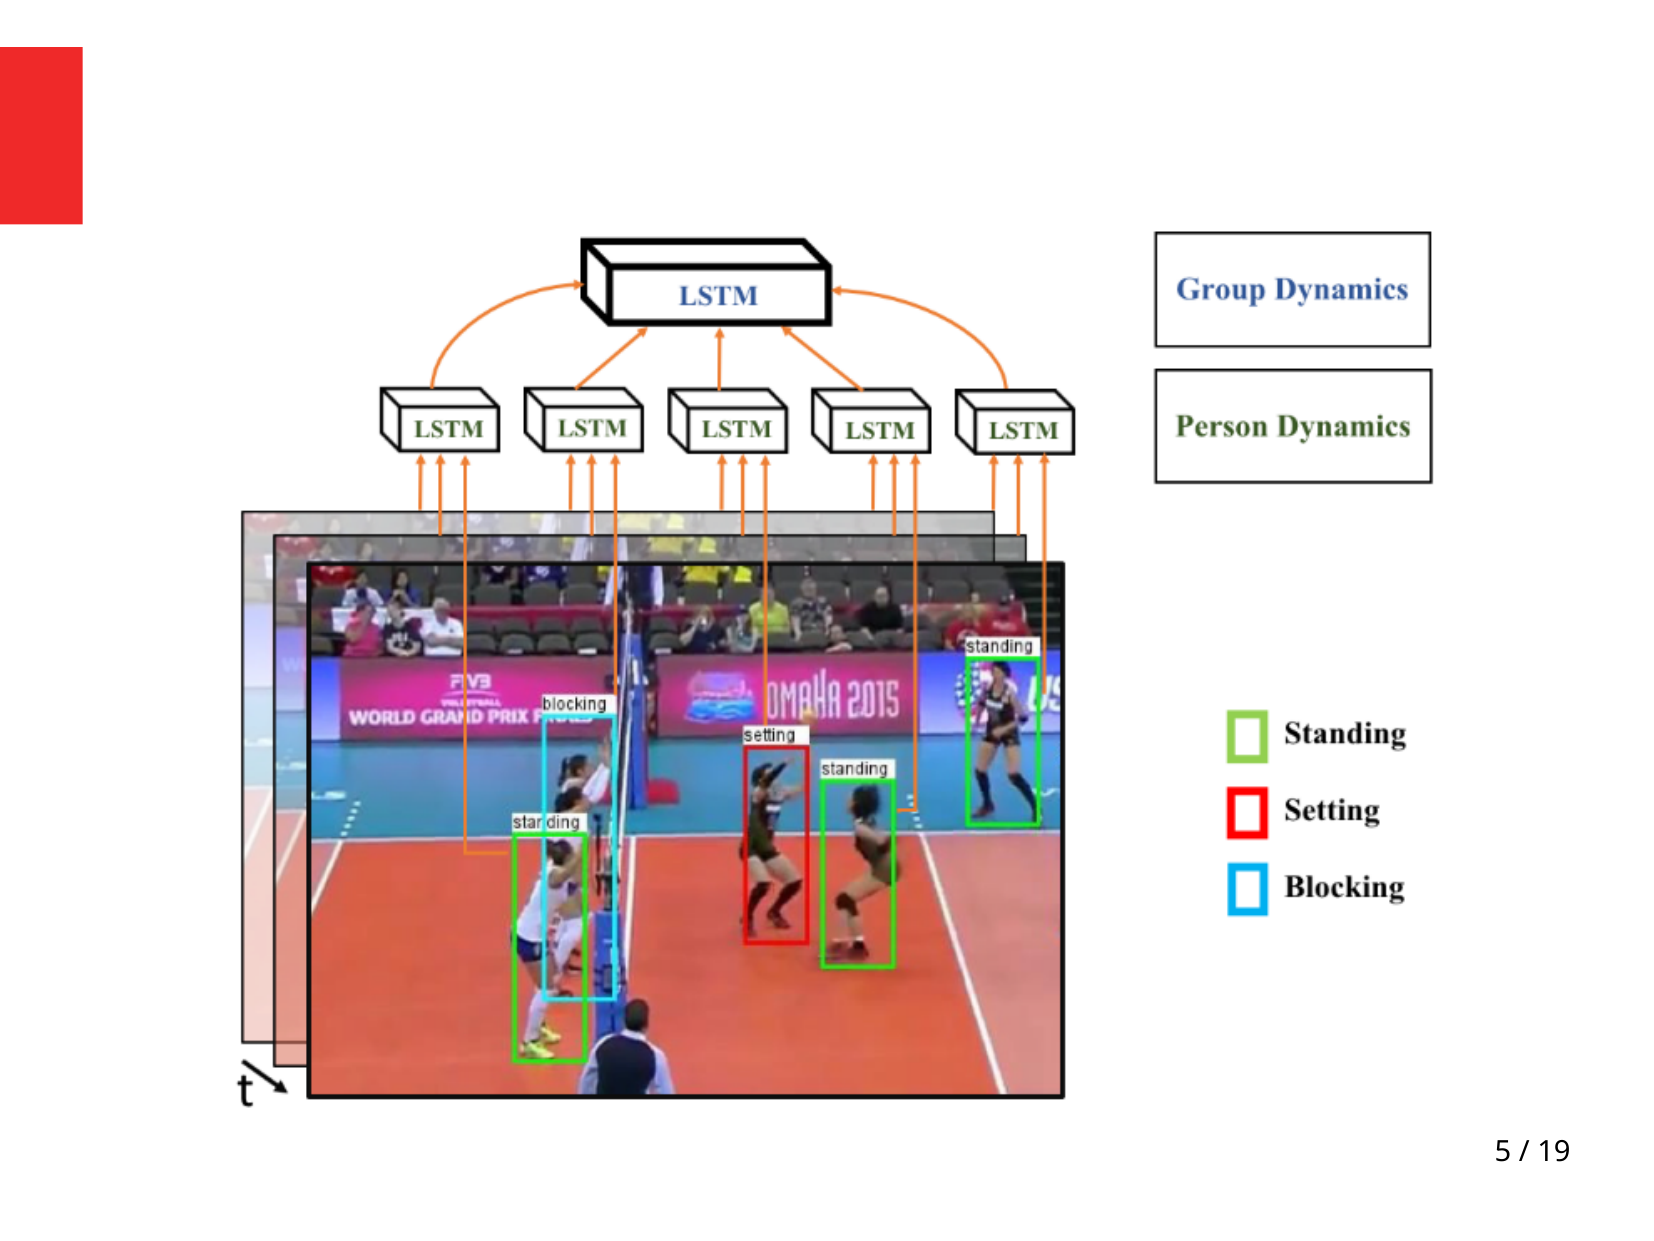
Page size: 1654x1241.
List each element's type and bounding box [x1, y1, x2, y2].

picture [188, 165, 1465, 1133]
